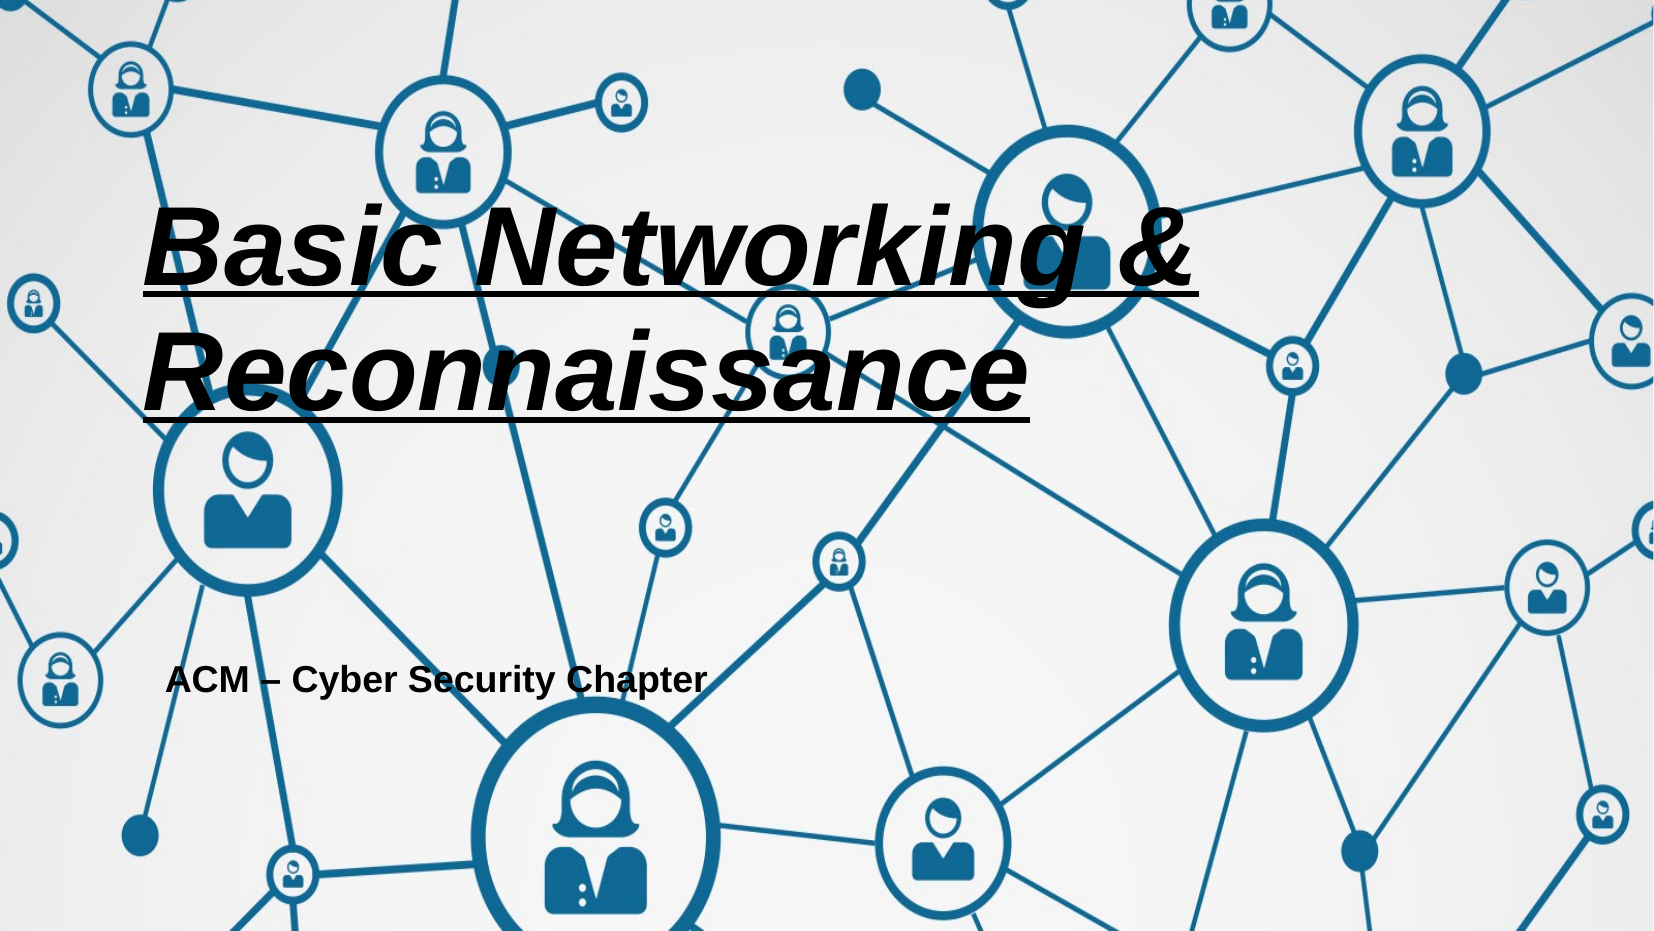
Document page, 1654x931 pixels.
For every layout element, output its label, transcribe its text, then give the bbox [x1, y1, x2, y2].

text_box Basic Networking & Reconnaissance [128, 175, 1254, 568]
text_box ACM – Cyber Security Chapter [150, 651, 788, 751]
picture [0, 0, 1654, 931]
